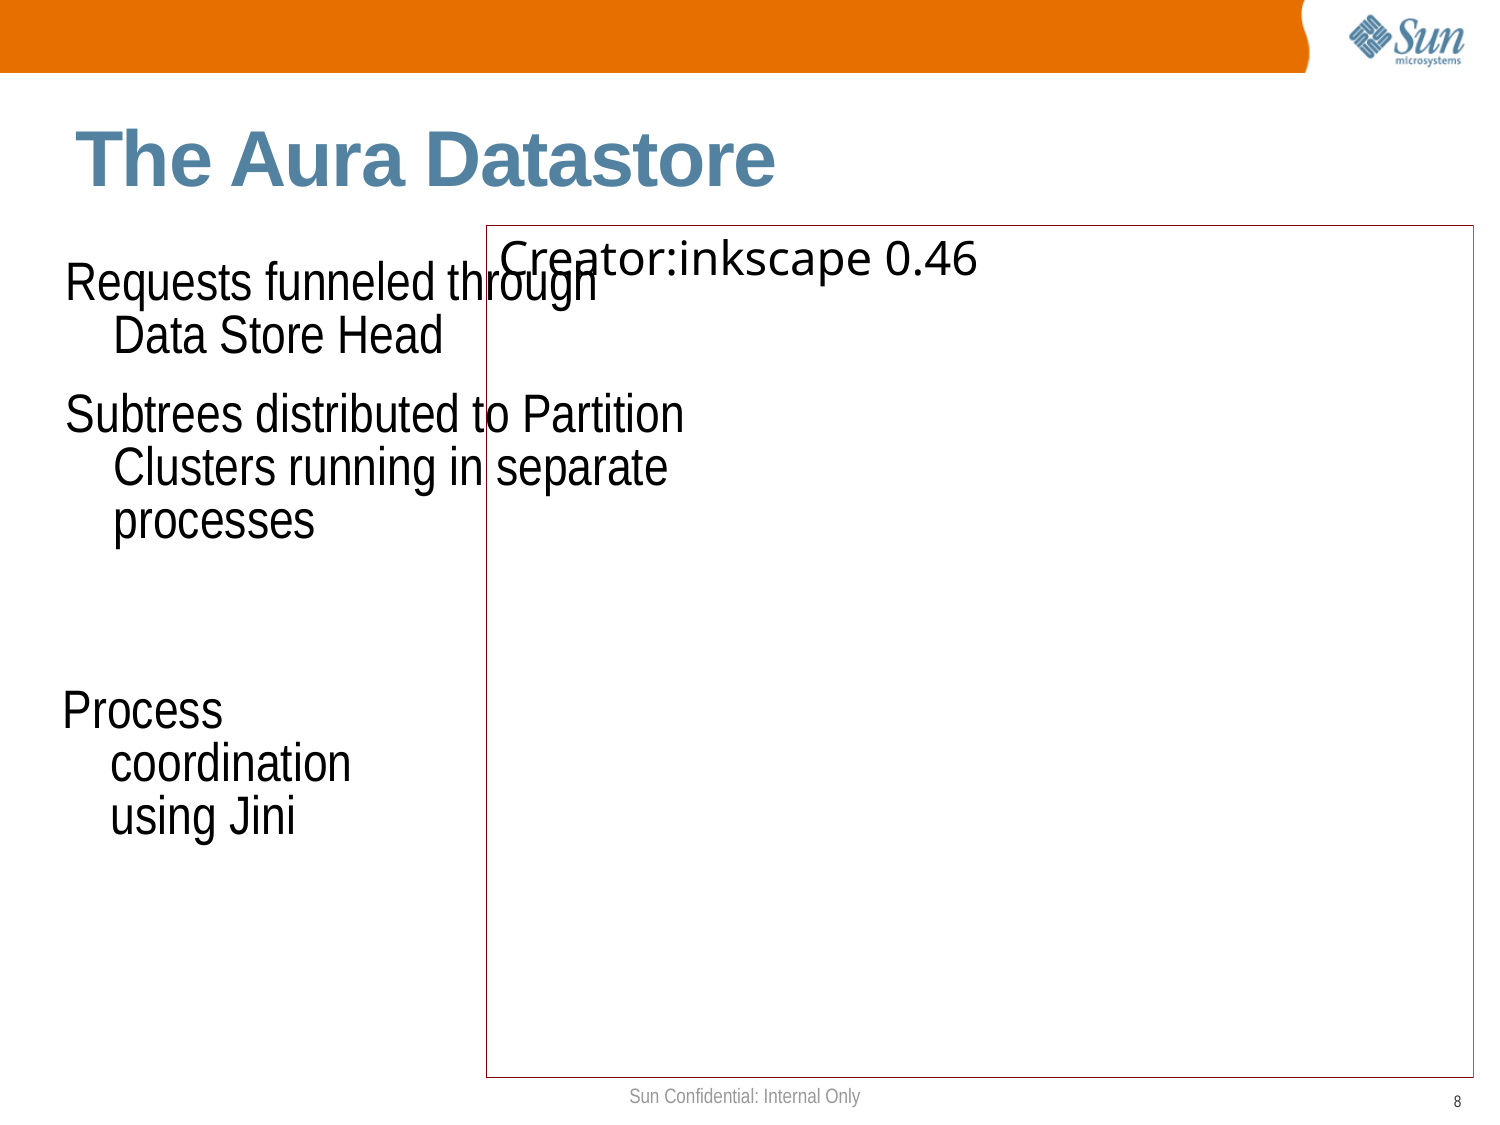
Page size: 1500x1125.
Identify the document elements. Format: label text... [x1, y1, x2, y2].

title The Aura Datastore [75, 123, 1437, 227]
text_box Process coordination using Jini [43, 686, 453, 857]
picture [483, 222, 1474, 1078]
picture [0, 0, 1500, 73]
list Requests funneled through Data Store Head Subtrees distributed to Partition Clusters running in separate processes [46, 258, 695, 670]
